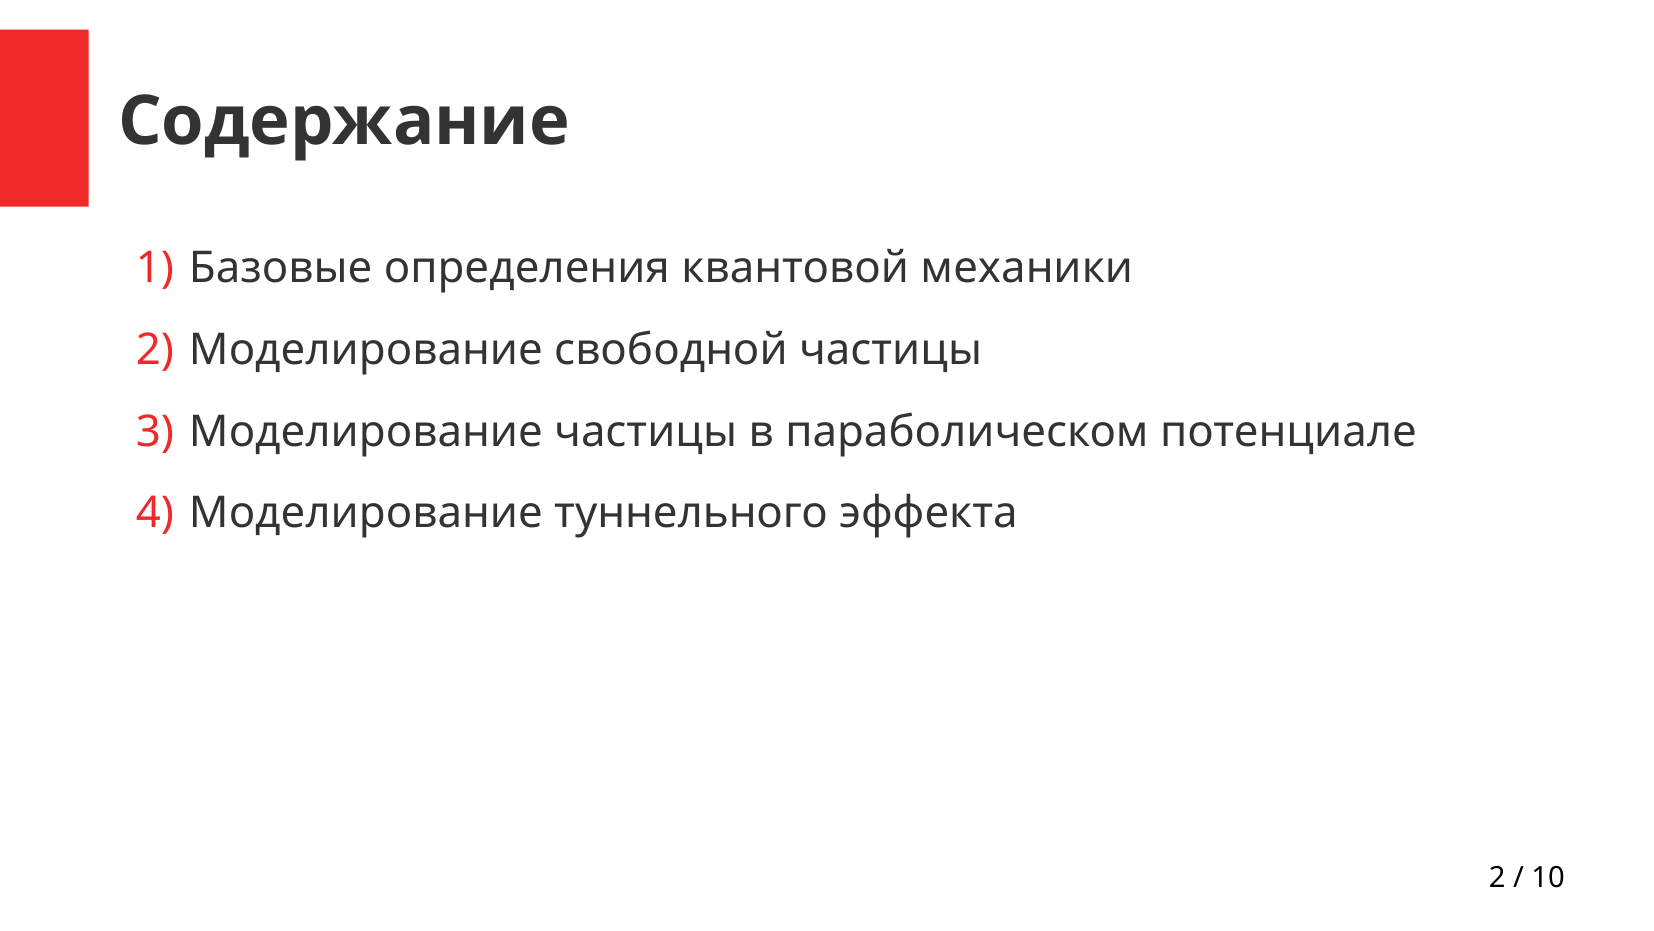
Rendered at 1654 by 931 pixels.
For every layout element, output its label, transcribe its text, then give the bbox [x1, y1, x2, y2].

title Содержание [118, 29, 1595, 207]
list Базовые определения квантовой механики Моделирование свободной частицы Моделирование частицы в параболическом потенциале Моделирование туннельного эффекта [118, 236, 1595, 798]
